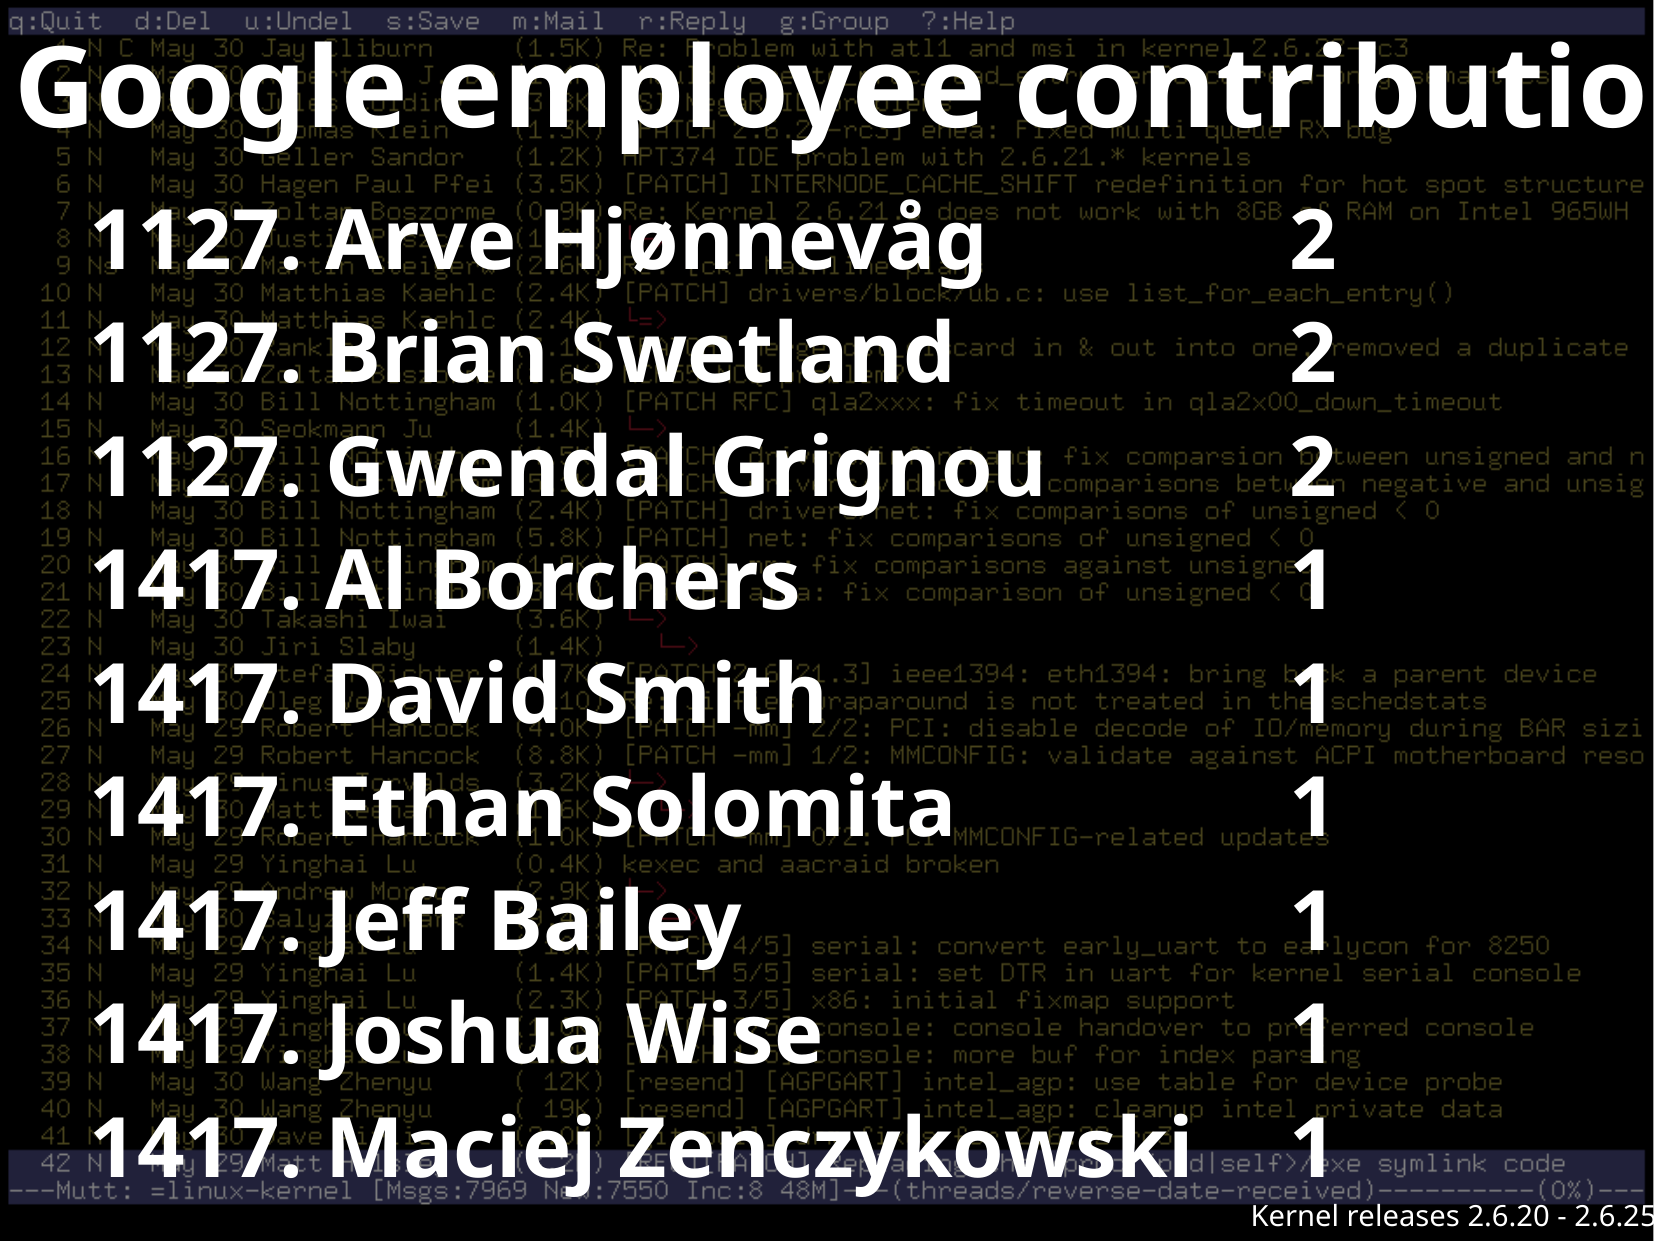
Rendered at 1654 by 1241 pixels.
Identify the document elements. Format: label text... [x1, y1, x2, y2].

text_box 1127. Arve Hjønnevåg 2 1127. Brian Swetland 2 1127. Gwendal Grignou 2 1417. Al Borchers 1 1417. David Smith 1 1417. Ethan Solomita 1 1417. Jeff Bailey 1 1417. Joshua Wise 1 1417. Maciej Zenczykowski 1 [75, 172, 1501, 1088]
text_box Google employee contributions [0, 0, 1654, 151]
text_box Kernel releases 2.6.20 - 2.6.25 [1235, 1187, 1654, 1238]
picture [0, 151, 1654, 1241]
